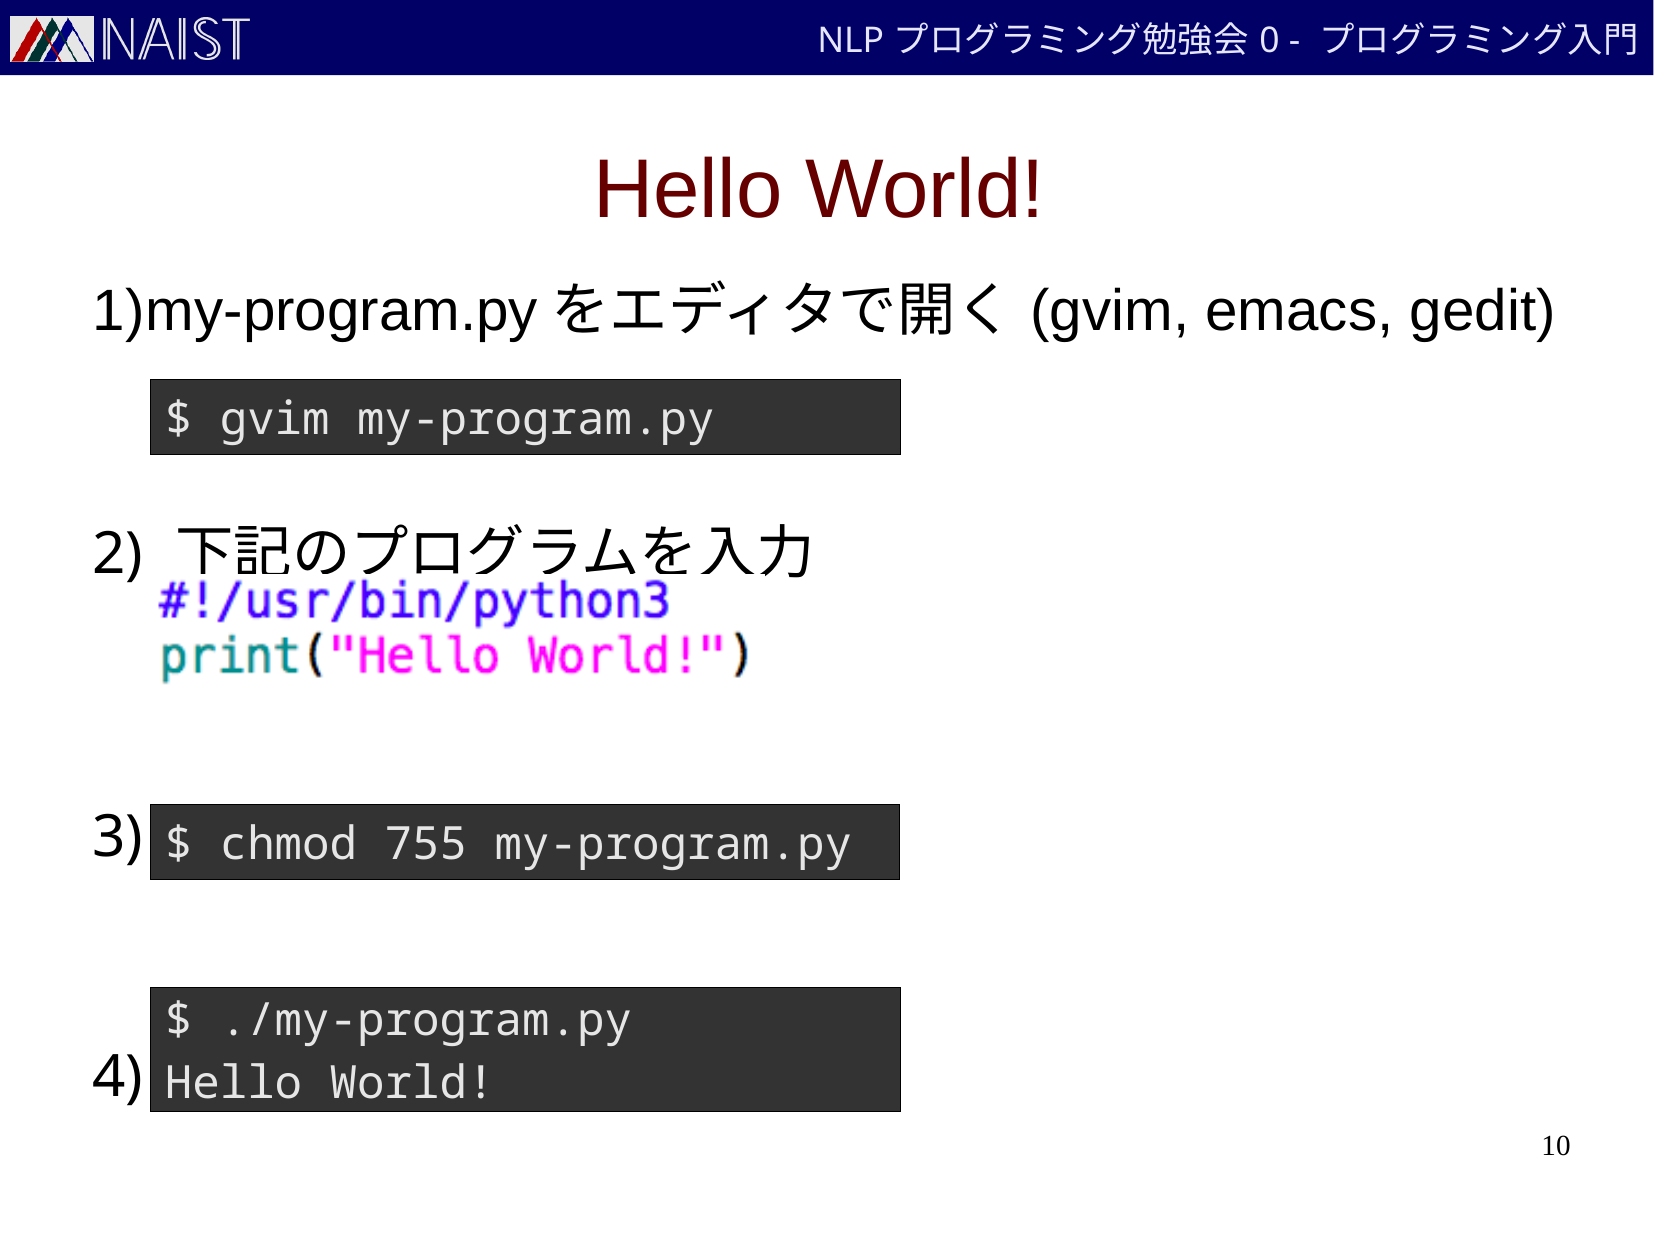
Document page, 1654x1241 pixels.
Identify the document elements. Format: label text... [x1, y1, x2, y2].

picture [10, 16, 94, 62]
picture [144, 574, 765, 691]
text_box $ gvim my-program.py [150, 379, 901, 455]
text_box $ ./my-program.py Hello World! [150, 987, 901, 1112]
text_box $ chmod 755 my-program.py [150, 804, 900, 880]
title Hello World! [75, 92, 1564, 262]
picture [102, 17, 251, 60]
list my-program.pyをエディタで開く(gvim, emacs, gedit) 下記のプログラムを入力 プログラムを実行可能に プログラムを実行 [75, 262, 1564, 969]
